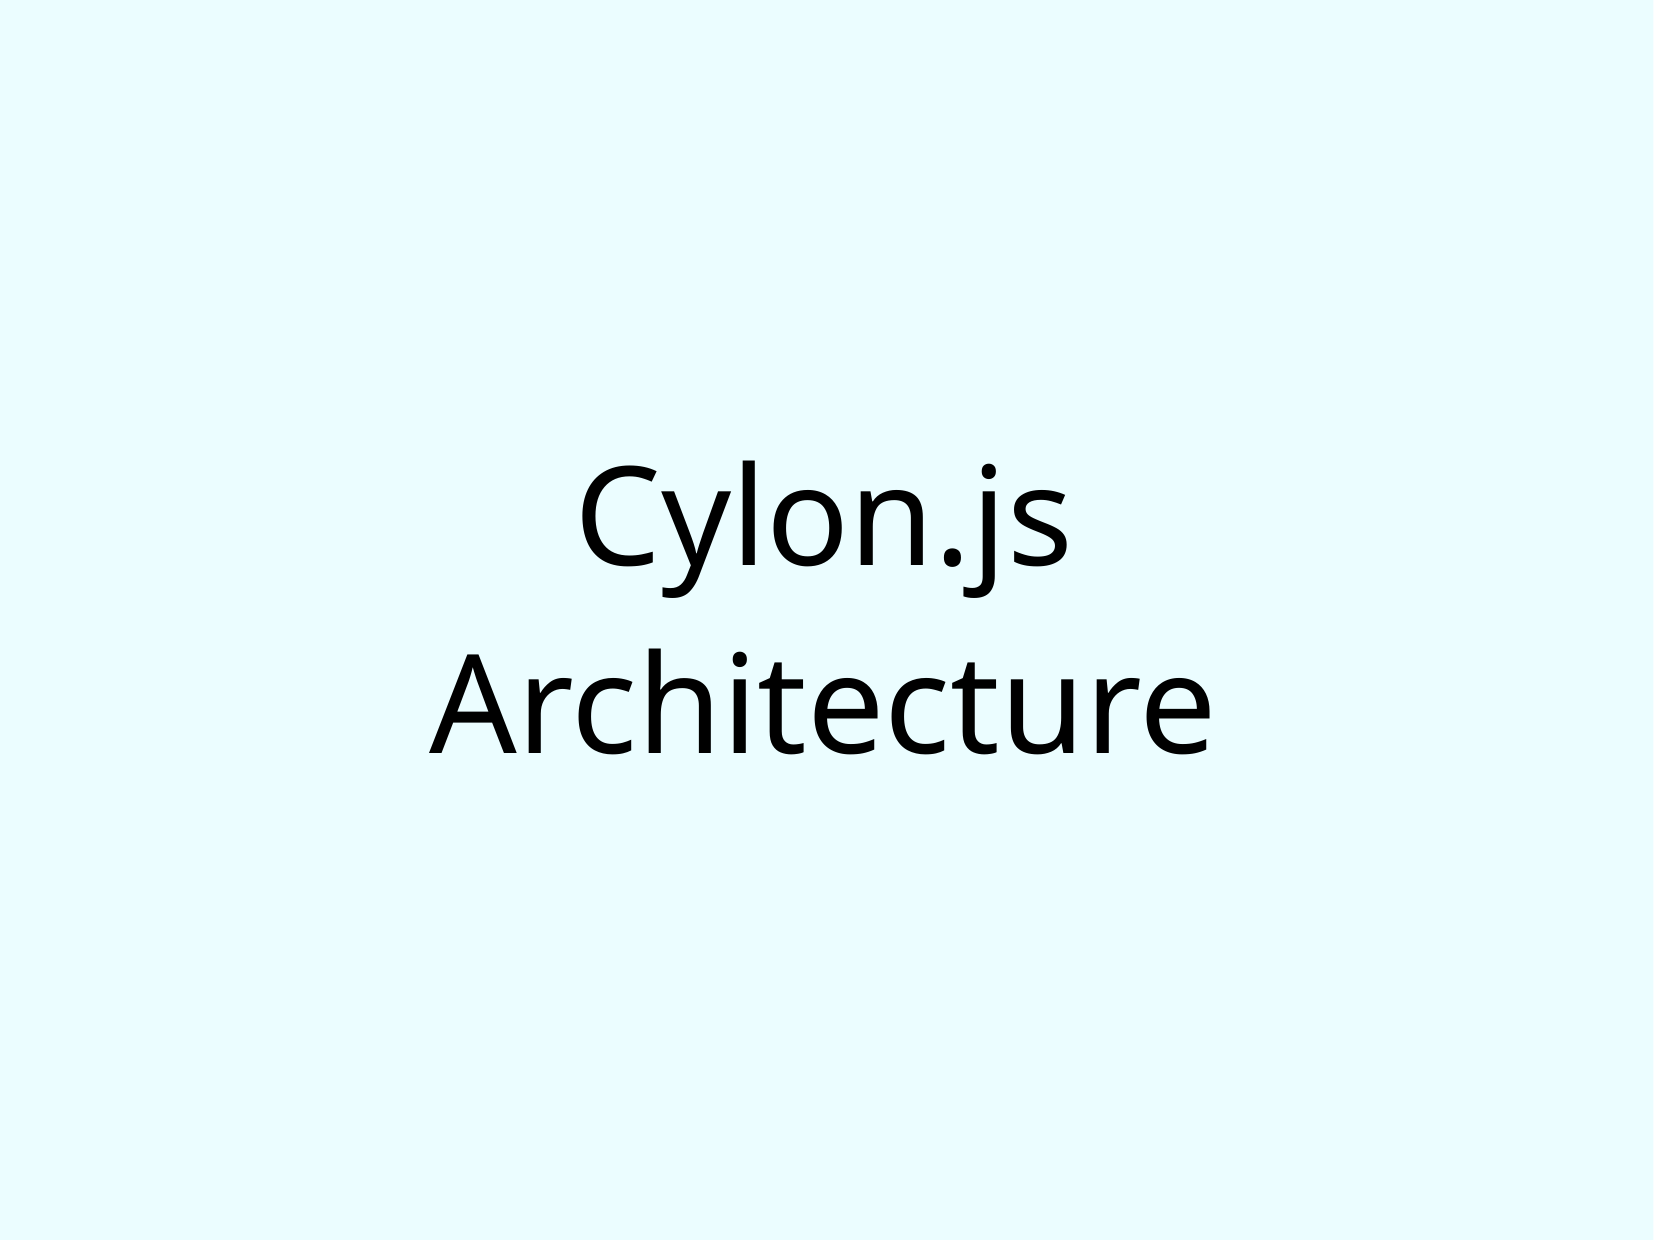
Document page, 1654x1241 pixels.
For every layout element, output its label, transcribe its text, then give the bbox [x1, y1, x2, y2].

text_box Cylon.js Architecture [79, 69, 1568, 1144]
